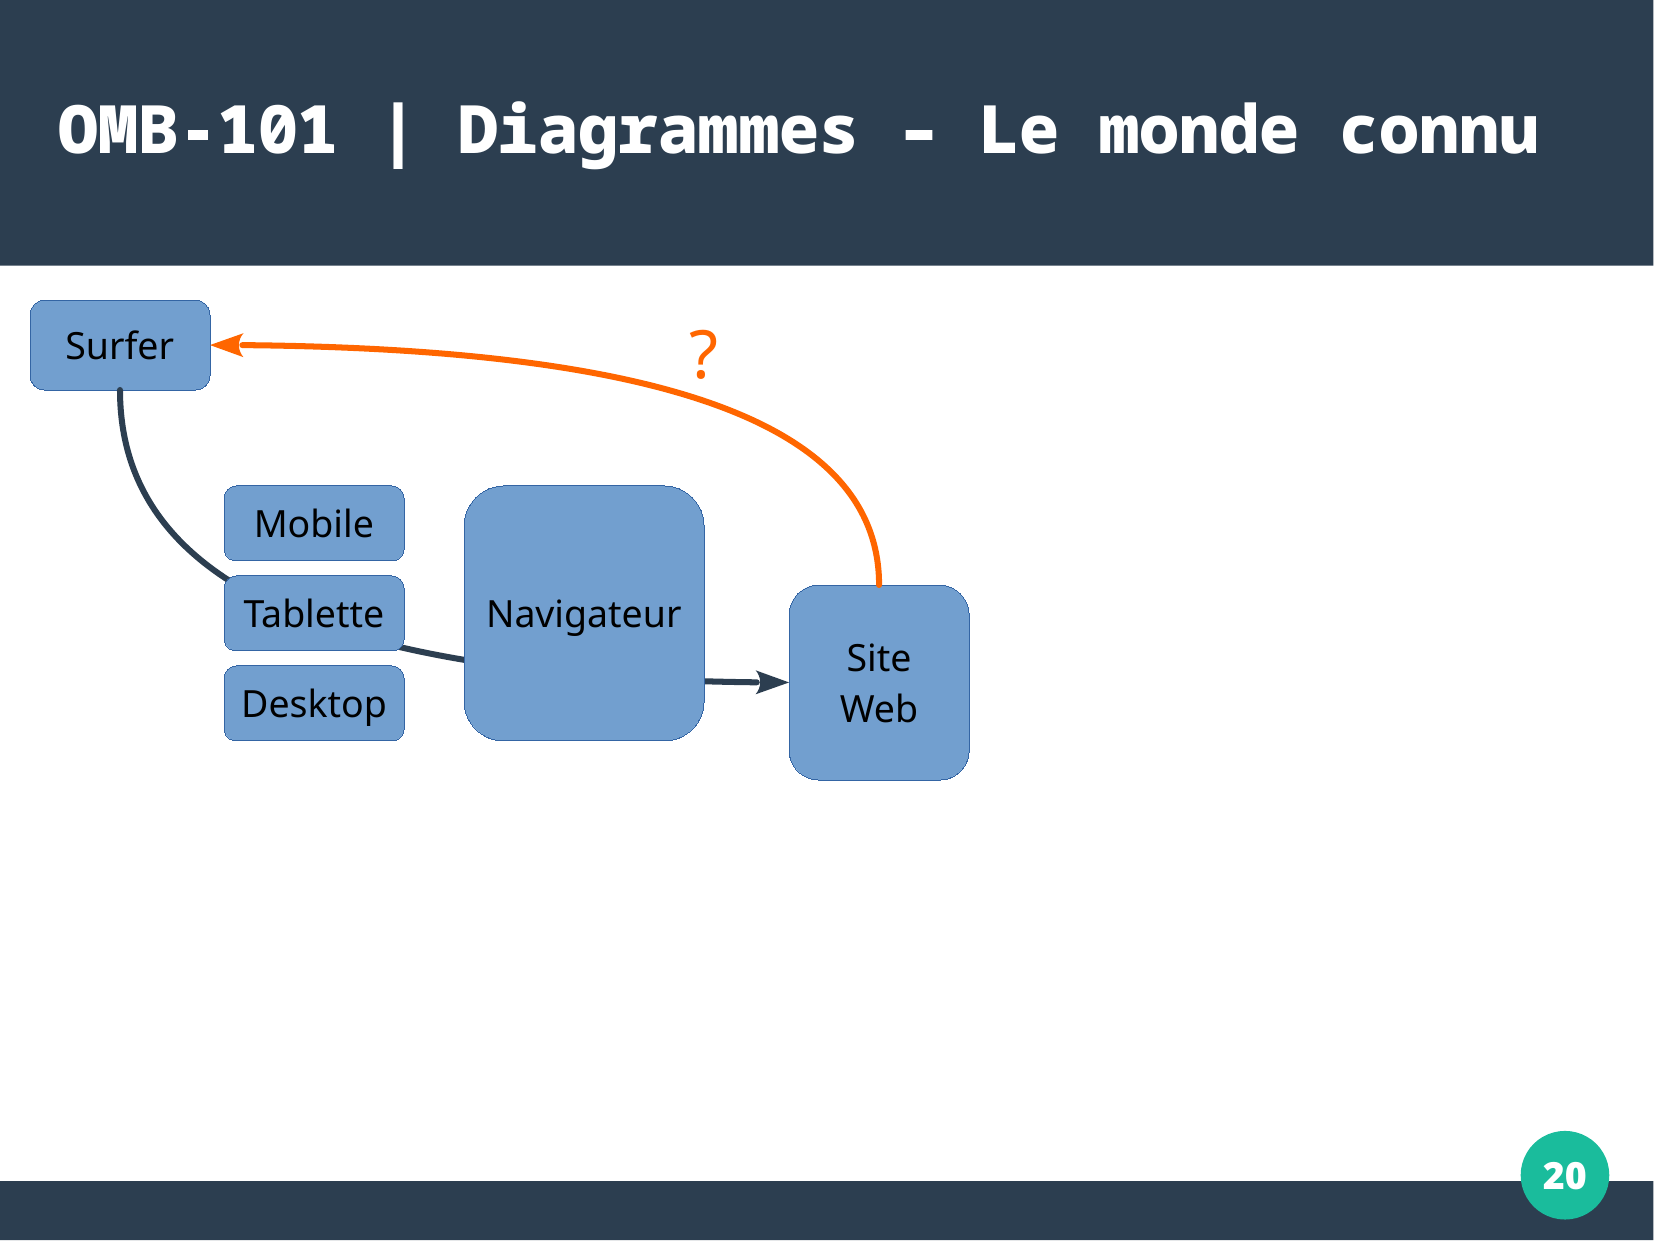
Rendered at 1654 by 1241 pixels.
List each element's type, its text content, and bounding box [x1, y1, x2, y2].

text_box Mobile [224, 485, 405, 561]
text_box Tablette [224, 575, 405, 651]
text_box Desktop [224, 665, 405, 741]
text_box Navigateur [464, 485, 705, 741]
title OMB-101 | Diagrammes – Le monde connu [59, 49, 1595, 207]
text_box ? [675, 300, 741, 399]
text_box Surfer [30, 300, 211, 391]
text_box Site Web [789, 585, 970, 781]
